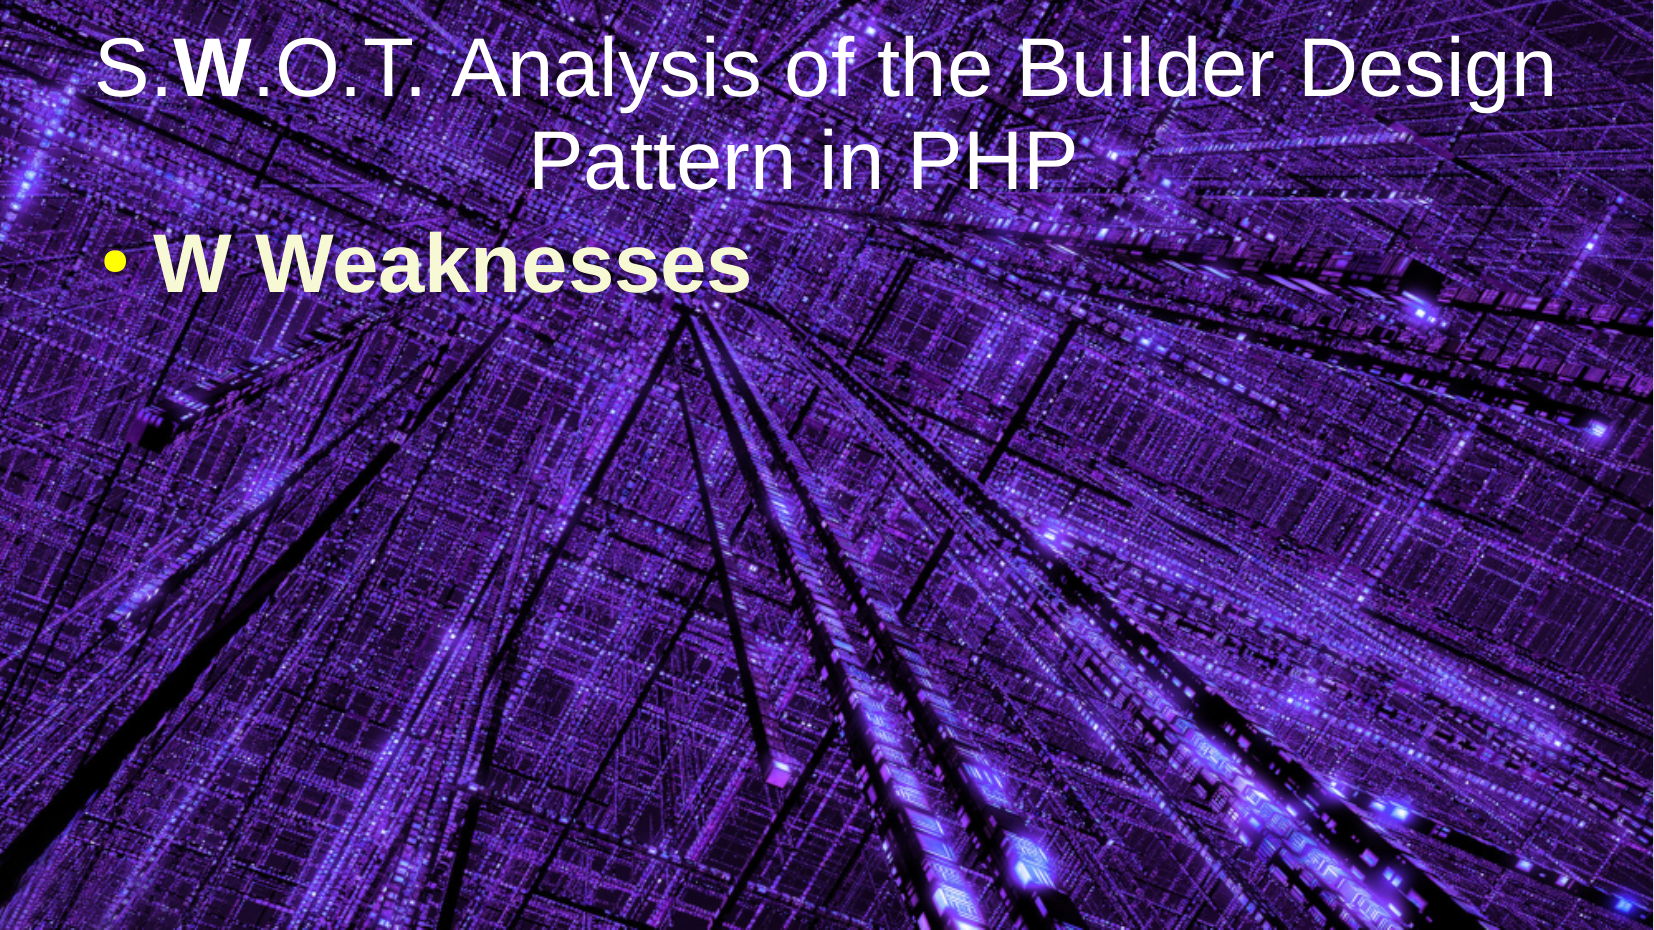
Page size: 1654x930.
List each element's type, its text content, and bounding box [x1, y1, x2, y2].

picture [0, 0, 1654, 930]
title S.W.O.T. Analysis of the Builder Design Pattern in PHP [82, 21, 1571, 208]
list W Weaknesses [82, 217, 1571, 757]
